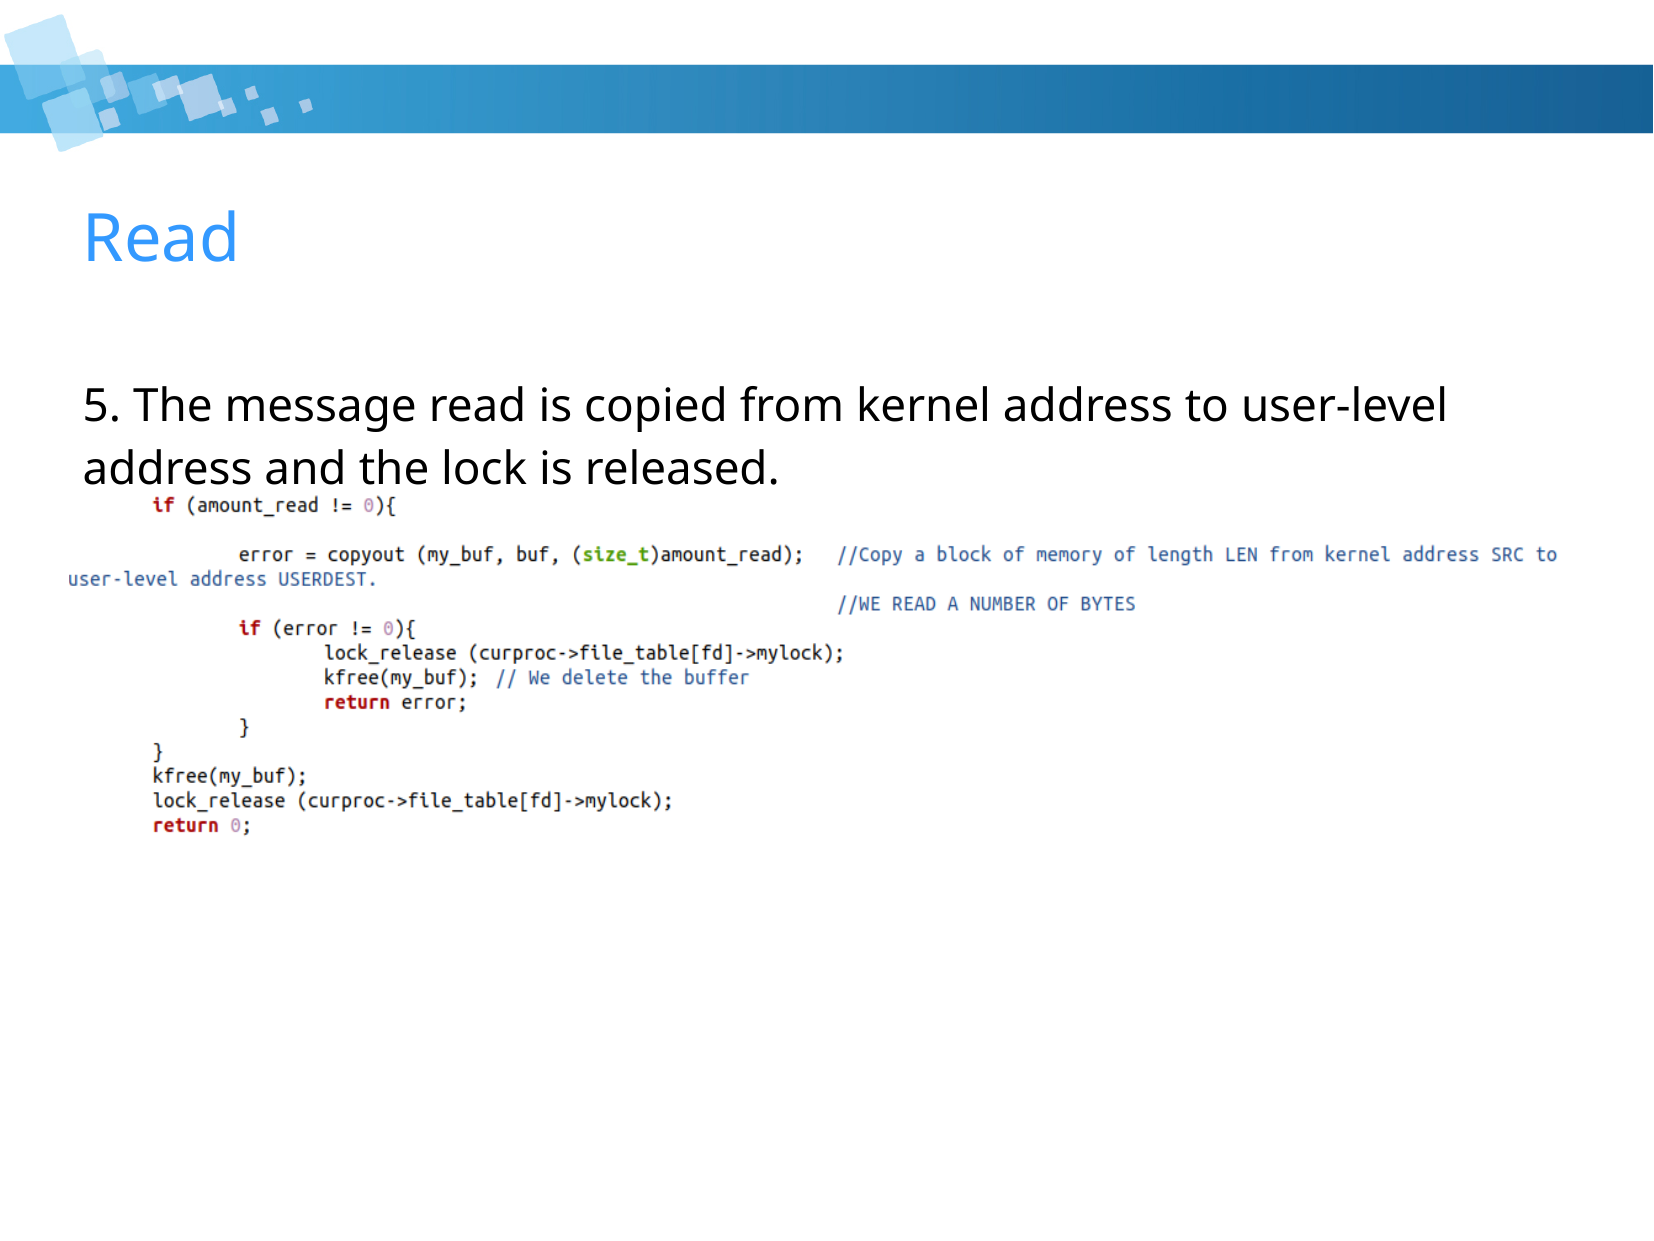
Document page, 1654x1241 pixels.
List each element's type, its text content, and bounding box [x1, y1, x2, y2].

title Read [82, 132, 1571, 340]
picture [0, 0, 1653, 1238]
list 5. The message read is copied from kernel address to user-level address and the lock is released. [82, 372, 1571, 1093]
